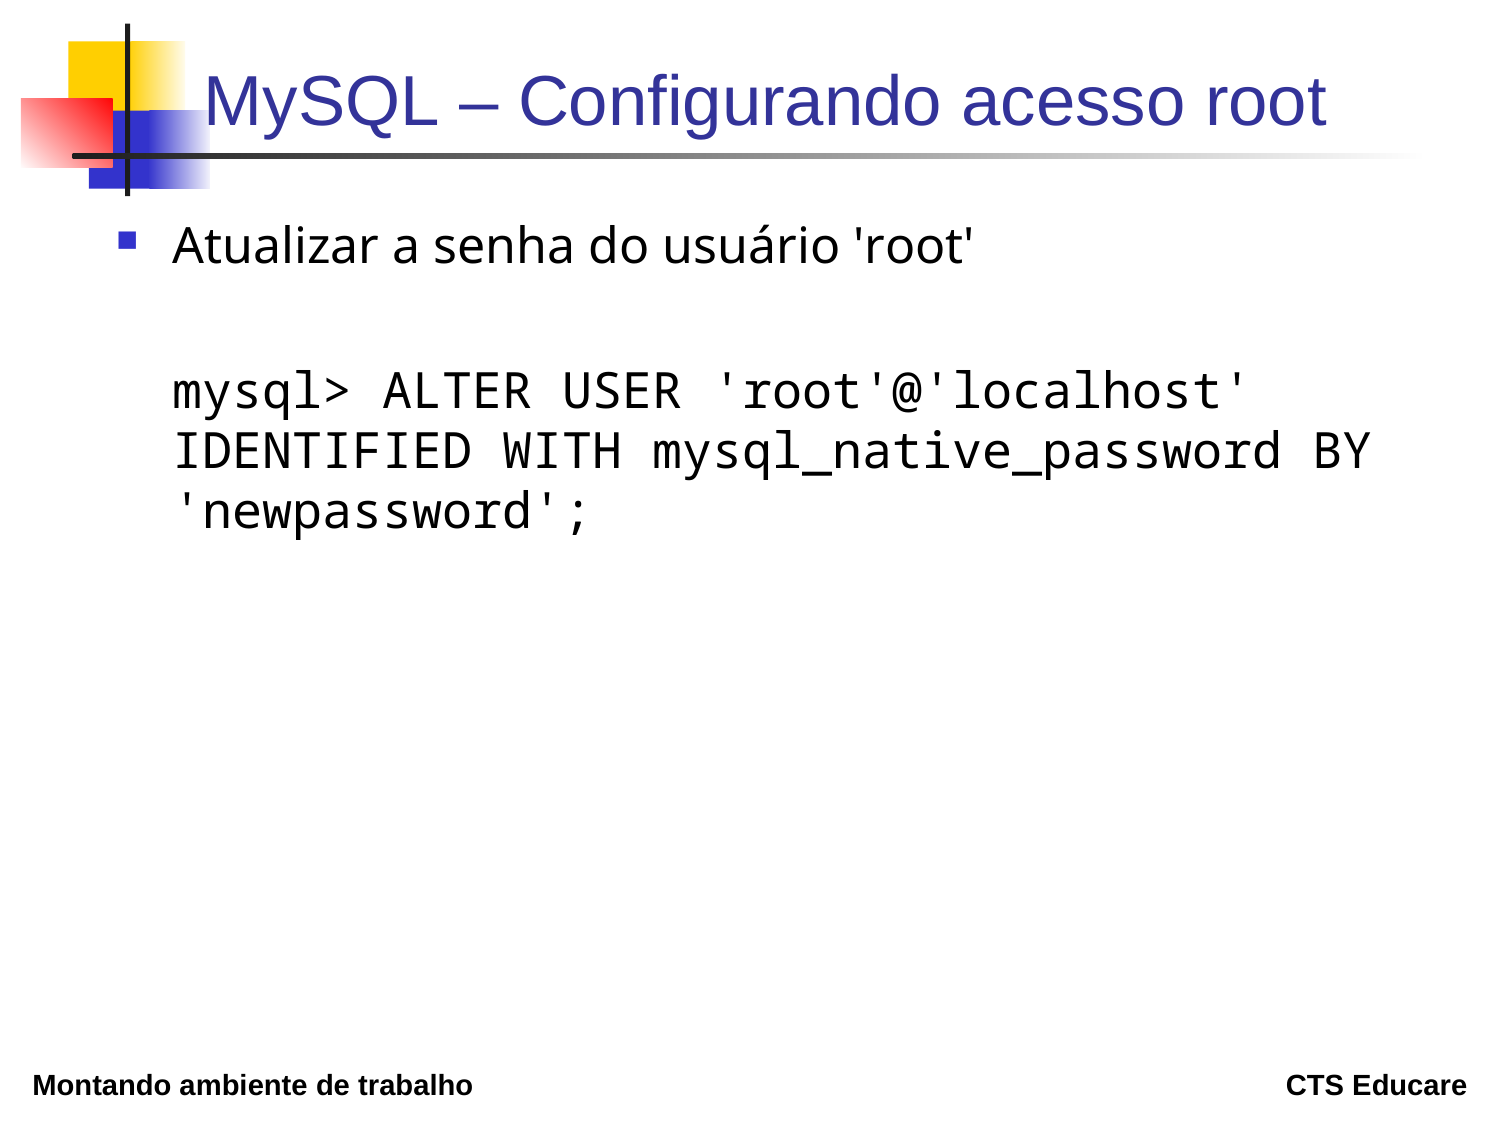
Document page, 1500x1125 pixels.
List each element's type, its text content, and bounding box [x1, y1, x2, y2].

list Atualizar a senha do usuário 'root' mysql> ALTER USER 'root'@'localhost' IDENTIFIED WITH mysql_native_password BY 'newpassword'; [100, 206, 1447, 1024]
title MySQL – Configurando acesso root [188, 46, 1468, 149]
